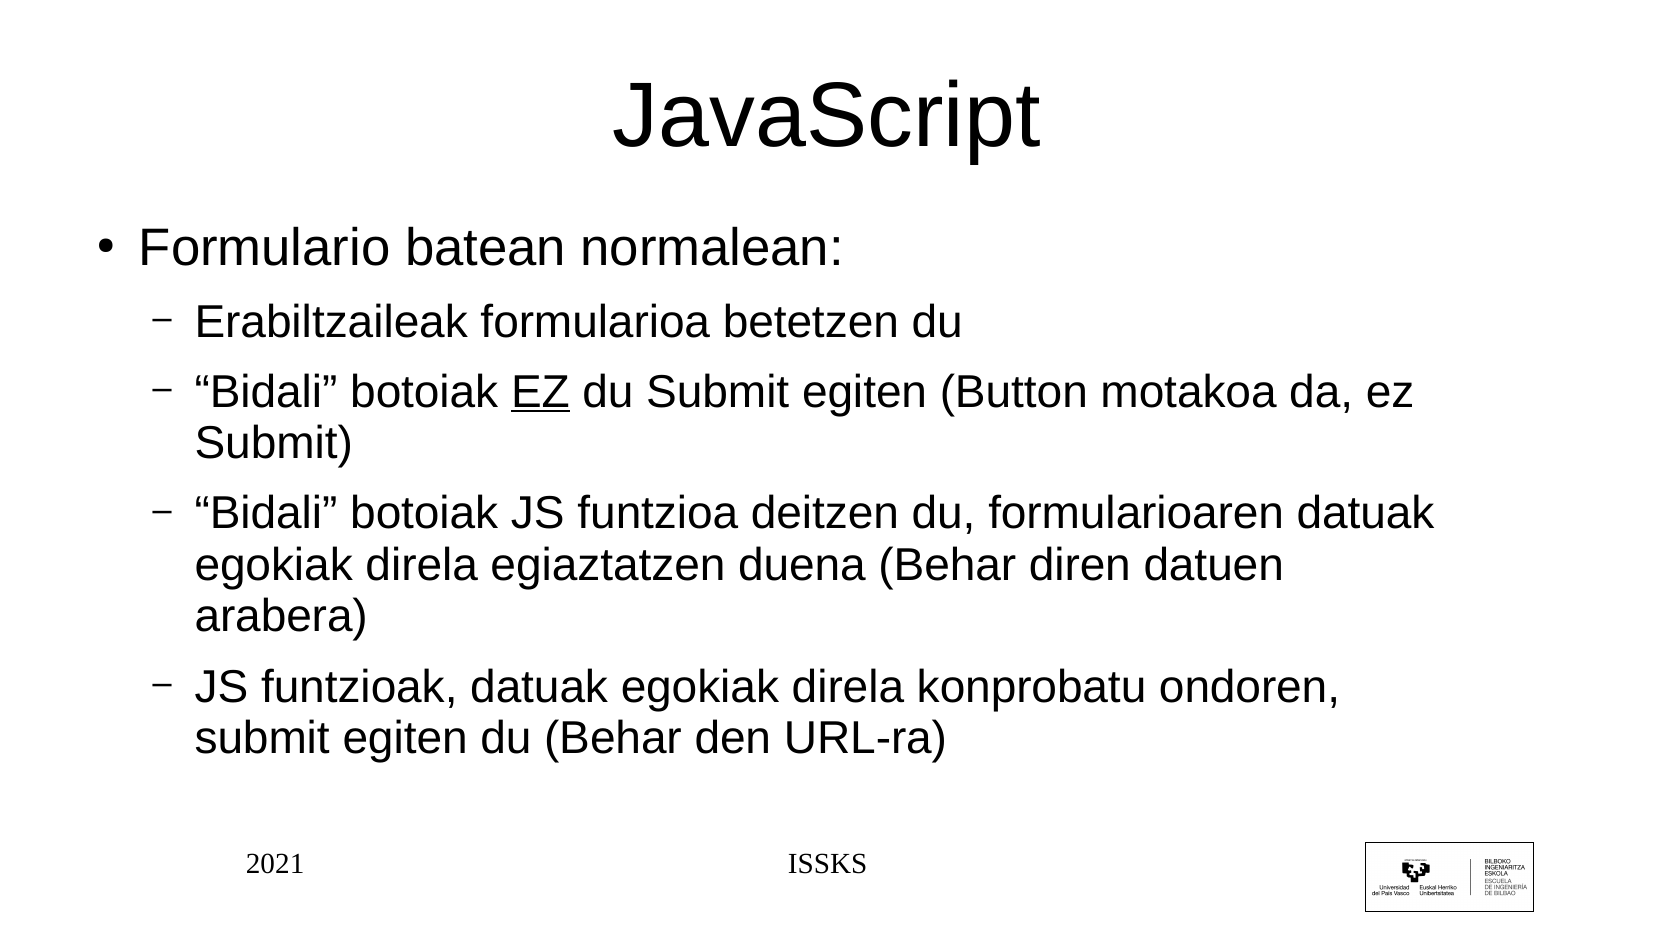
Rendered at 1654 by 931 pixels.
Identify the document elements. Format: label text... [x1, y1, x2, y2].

title JavaScript [82, 37, 1571, 193]
list Formulario batean normalean: Erabiltzaileak formularioa betetzen du “Bidali” botoiak EZ du Submit egiten (Button motakoa da, ez Submit) “Bidali” botoiak JS funtzioa deitzen du, formularioaren datuak egokiak direla egiaztatzen duena (Behar diren datuen arabera) JS funtzioak, datuak egokiak direla konprobatu ondoren, submit egiten du (Behar den URL-ra) [82, 217, 1456, 766]
picture [1366, 843, 1533, 911]
